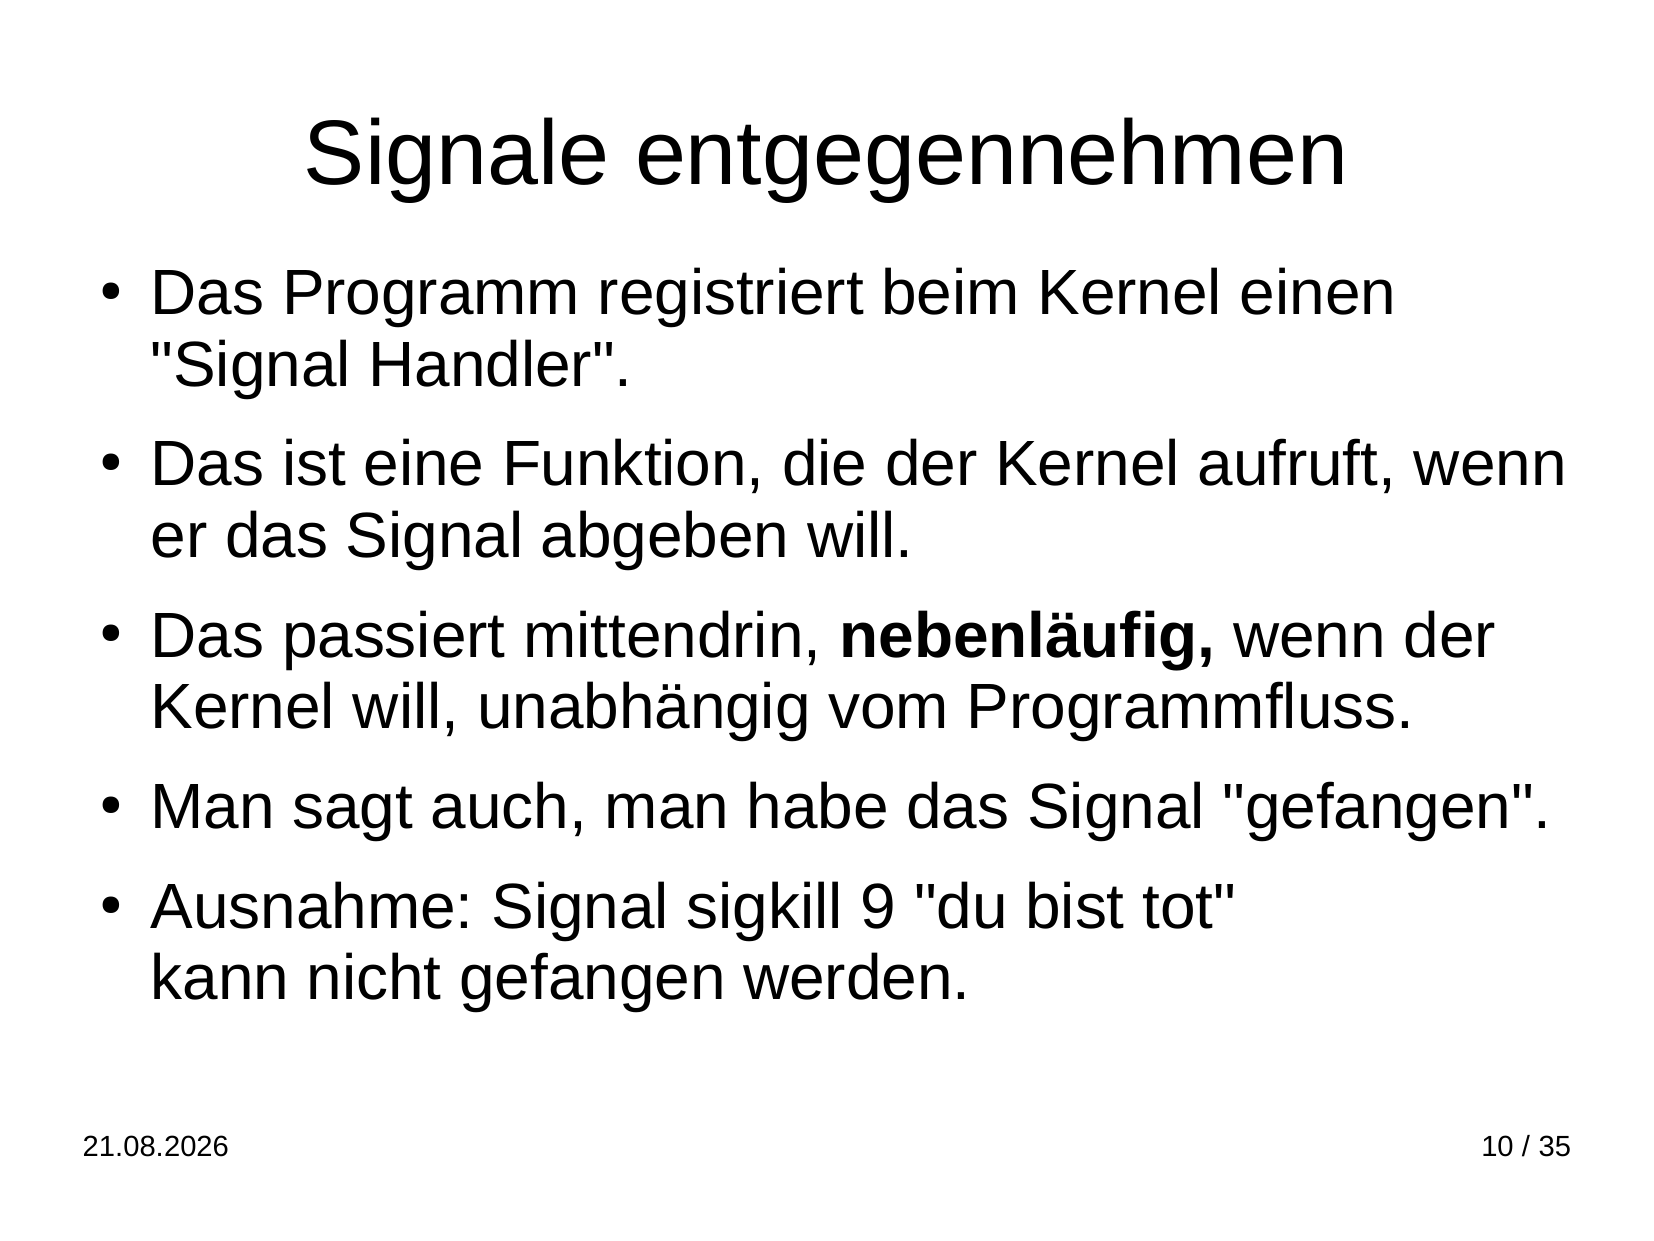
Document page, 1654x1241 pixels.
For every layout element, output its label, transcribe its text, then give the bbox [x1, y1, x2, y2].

list Das Programm registriert beim Kernel einen "Signal Handler". Das ist eine Funktion, die der Kernel aufruft, wenn er das Signal abgeben will. Das passiert mittendrin, nebenläufig, wenn der Kernel will, unabhängig vom Programmfluss. Man sagt auch, man habe das Signal "gefangen". Ausnahme: Signal sigkill 9 "du bist tot" kann nicht gefangen werden. [82, 256, 1571, 1060]
title Signale entgegennehmen [82, 49, 1571, 256]
